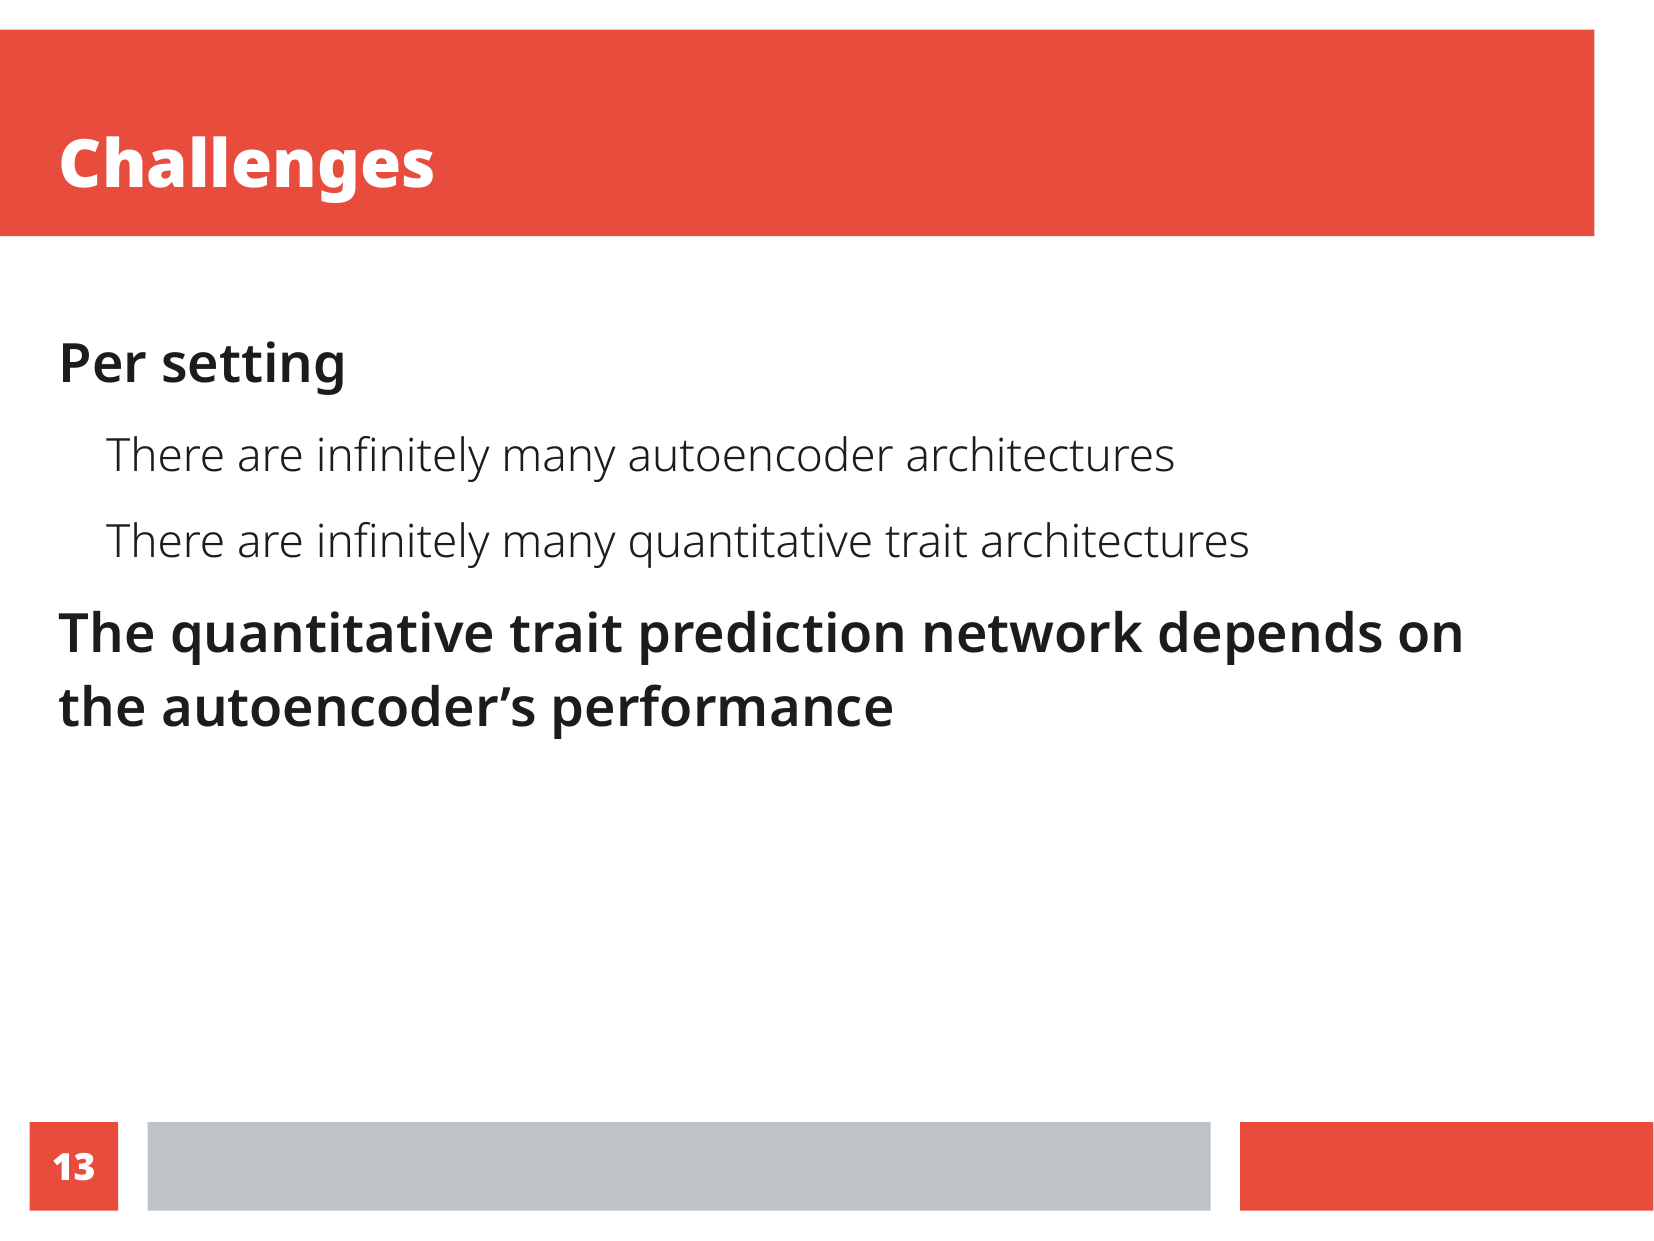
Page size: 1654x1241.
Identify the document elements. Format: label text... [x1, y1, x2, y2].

list Per setting There are infinitely many autoencoder architectures There are infinitely many quantitative trait architectures The quantitative trait prediction network depends on the autoencoder’s performance [59, 324, 1565, 1093]
title Challenges [59, 59, 1595, 207]
